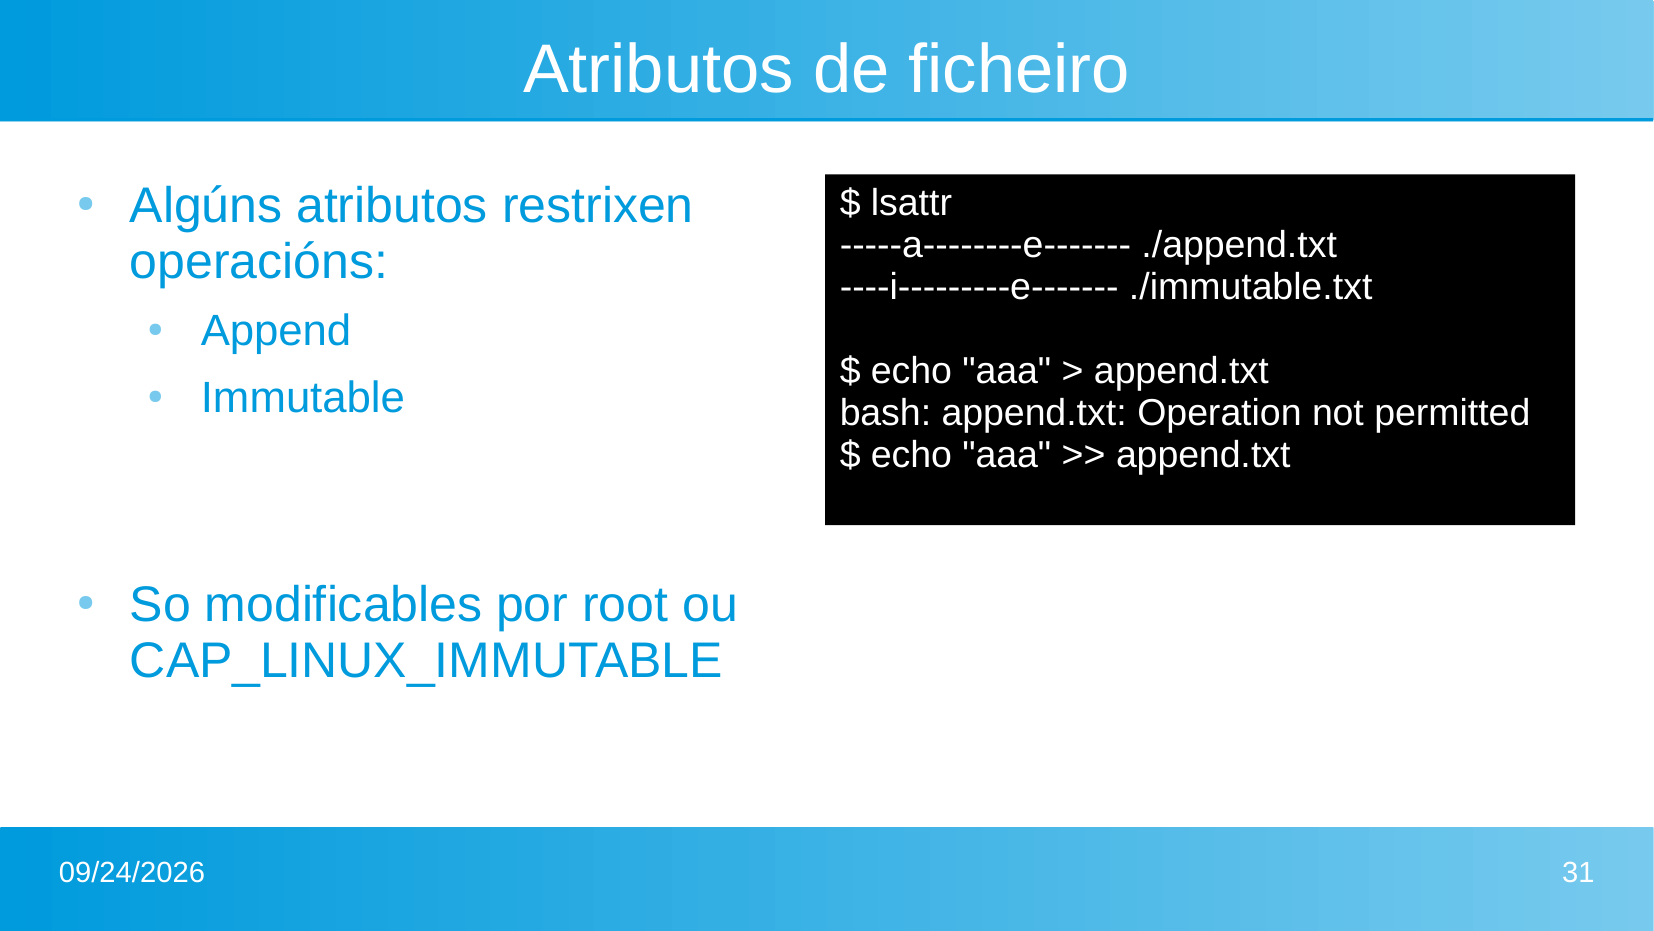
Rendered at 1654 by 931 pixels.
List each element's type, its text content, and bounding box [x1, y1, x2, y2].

title Atributos de ficheiro [59, 29, 1595, 108]
text_box $ lsattr -----a--------e------- ./append.txt ----i---------e------- ./immutable.txt $ echo "aaa" > append.txt bash: append.txt: Operation not permitted $ echo "aaa" >> append.txt [825, 174, 1576, 526]
list Algúns atributos restrixen operacións: Append Immutable So modificables por root ou CAP_LINUX_IMMUTABLE [59, 177, 826, 768]
